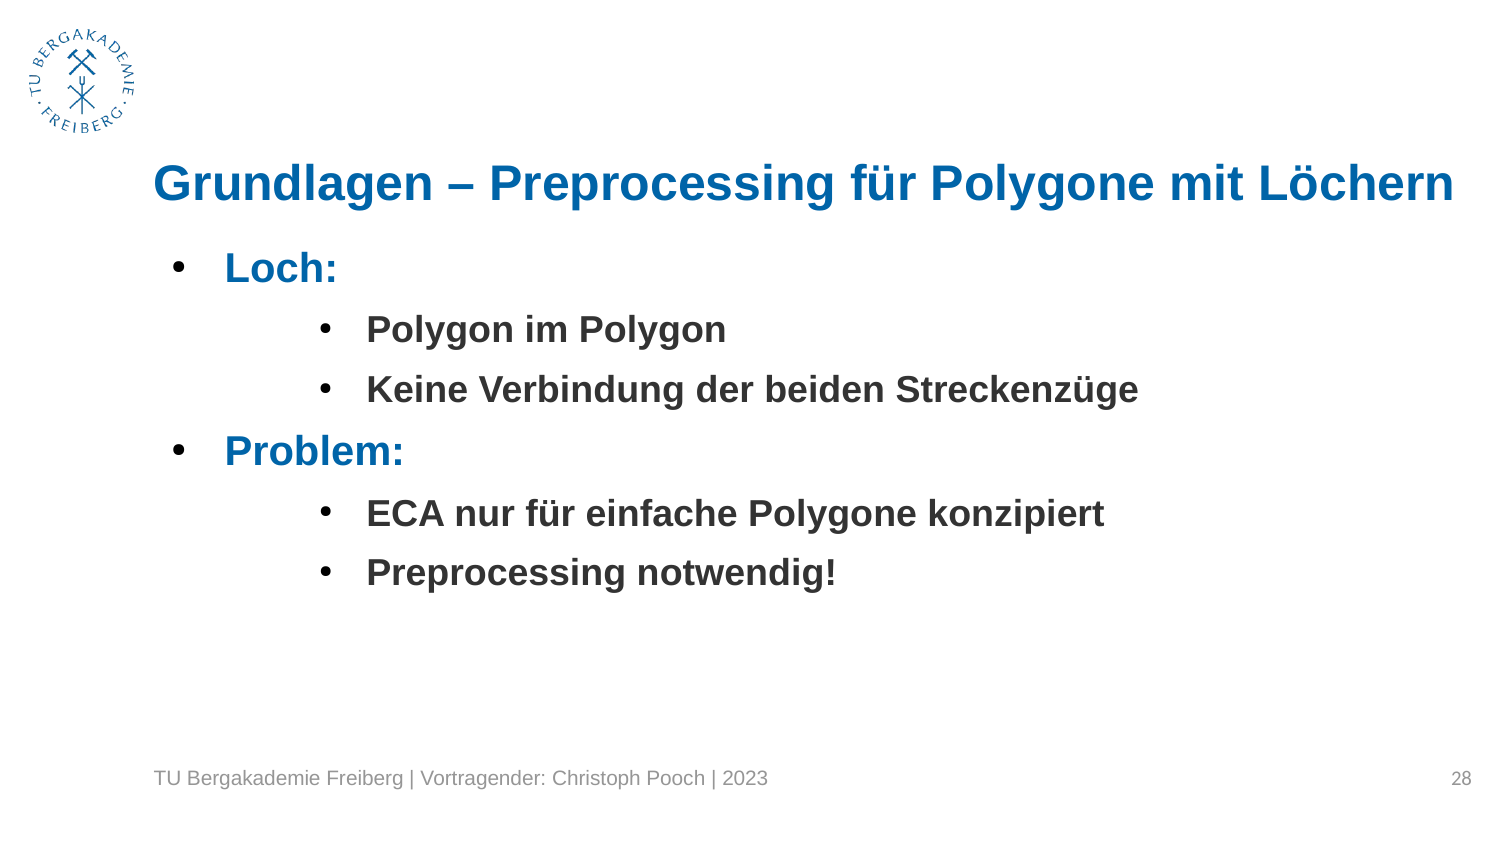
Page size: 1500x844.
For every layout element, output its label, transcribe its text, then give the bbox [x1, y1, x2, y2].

slide_number 44 [1352, 764, 1473, 825]
list Problem: ECA nur für einfache Polygone konzipiert Preprocessing notwendig! [153, 427, 1353, 627]
footer TU Bergakademie Freiberg | Vortragender: Christoph Pooch | 2023 [153, 764, 1353, 824]
picture [29, 29, 134, 133]
list Grundlagen – Preprocessing für Polygone mit Löchern [153, 150, 1477, 221]
list Loch: Polygon im Polygon Keine Verbindung der beiden Streckenzüge [153, 244, 1353, 427]
